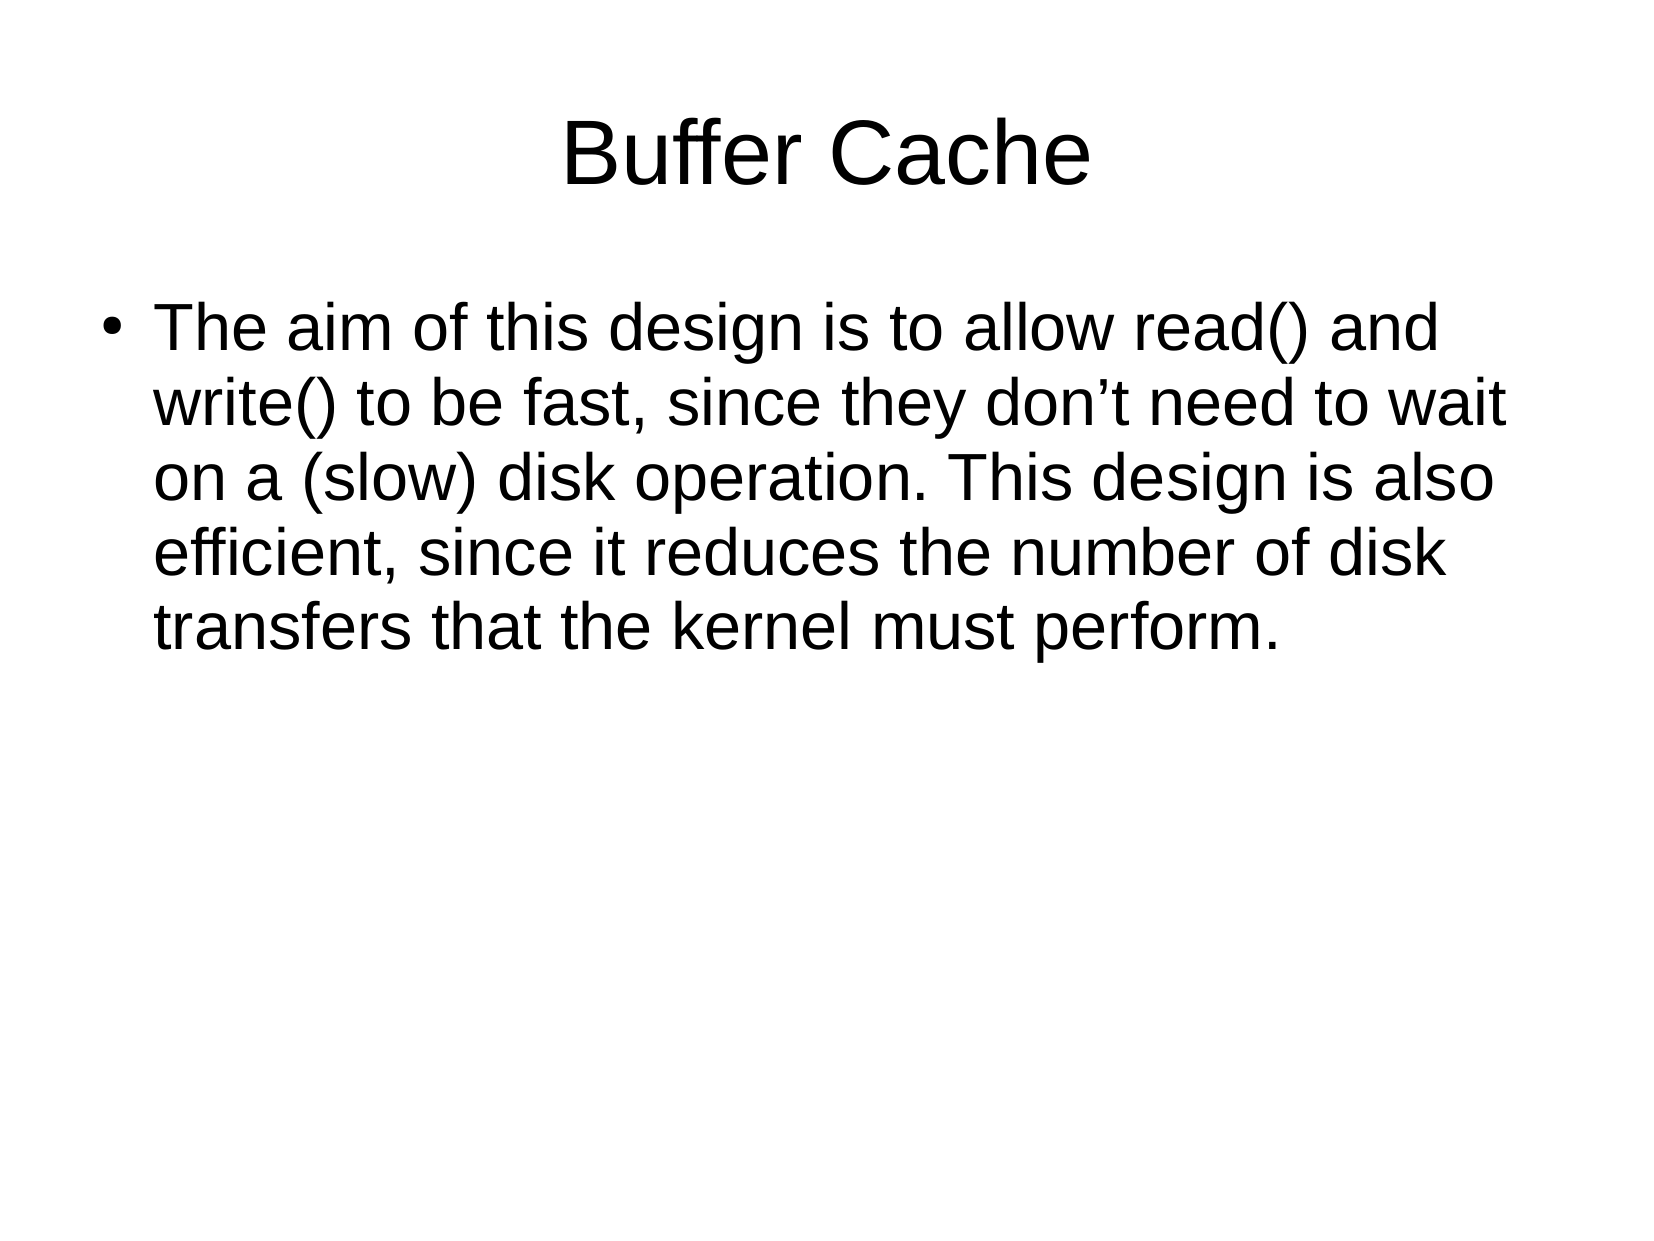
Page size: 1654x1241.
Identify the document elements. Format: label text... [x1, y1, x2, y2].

title Buffer Cache [82, 49, 1571, 257]
list The aim of this design is to allow read() and write() to be fast, since they don’t need to wait on a (slow) disk operation. This design is also efficient, since it reduces the number of disk transfers that the kernel must perform. [82, 290, 1571, 1010]
